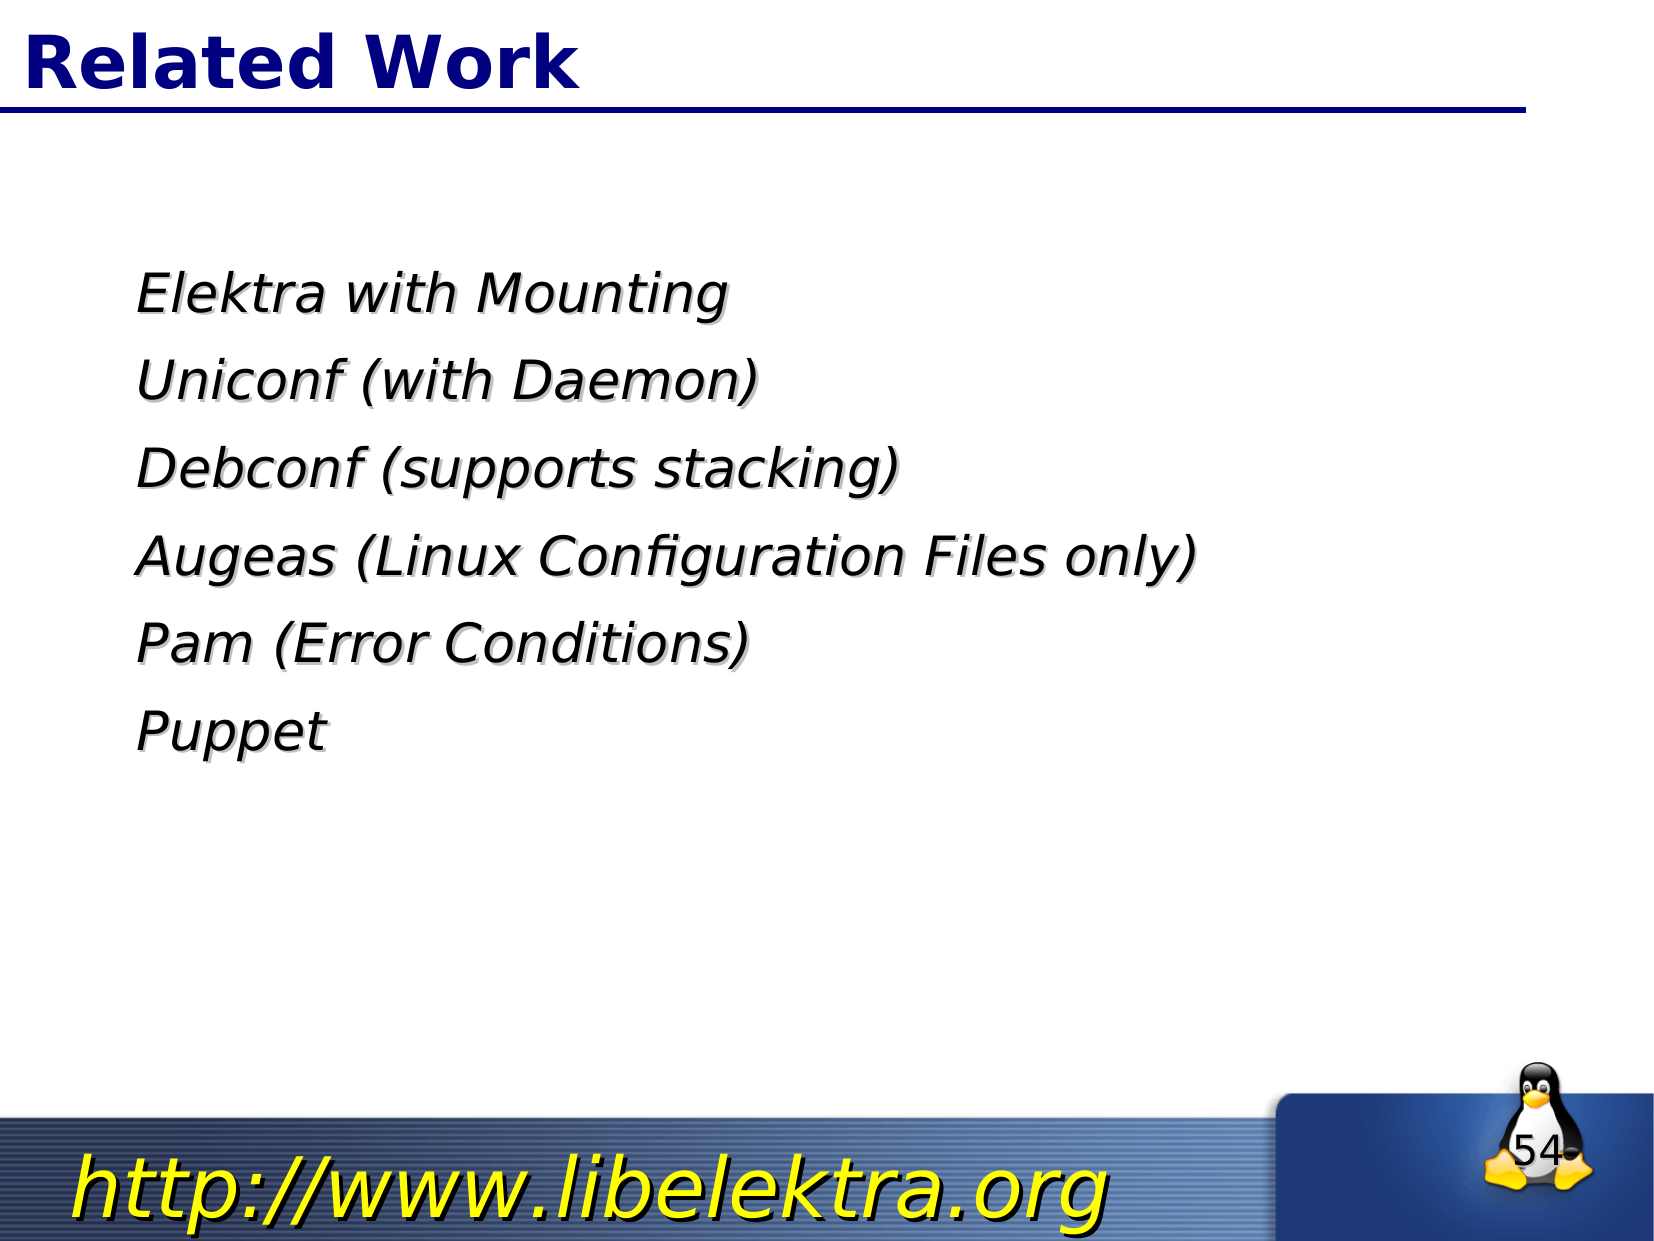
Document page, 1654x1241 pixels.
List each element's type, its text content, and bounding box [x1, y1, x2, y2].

list Elektra with Mounting Uniconf (with Daemon) Debconf (supports stacking) Augeas (Linux Configuration Files only) Pam (Error Conditions) Puppet [121, 250, 1534, 1116]
text_box <Nummer> [1312, 1122, 1565, 1178]
picture [0, 1061, 1654, 1241]
text_box Related Work [22, 14, 1611, 111]
